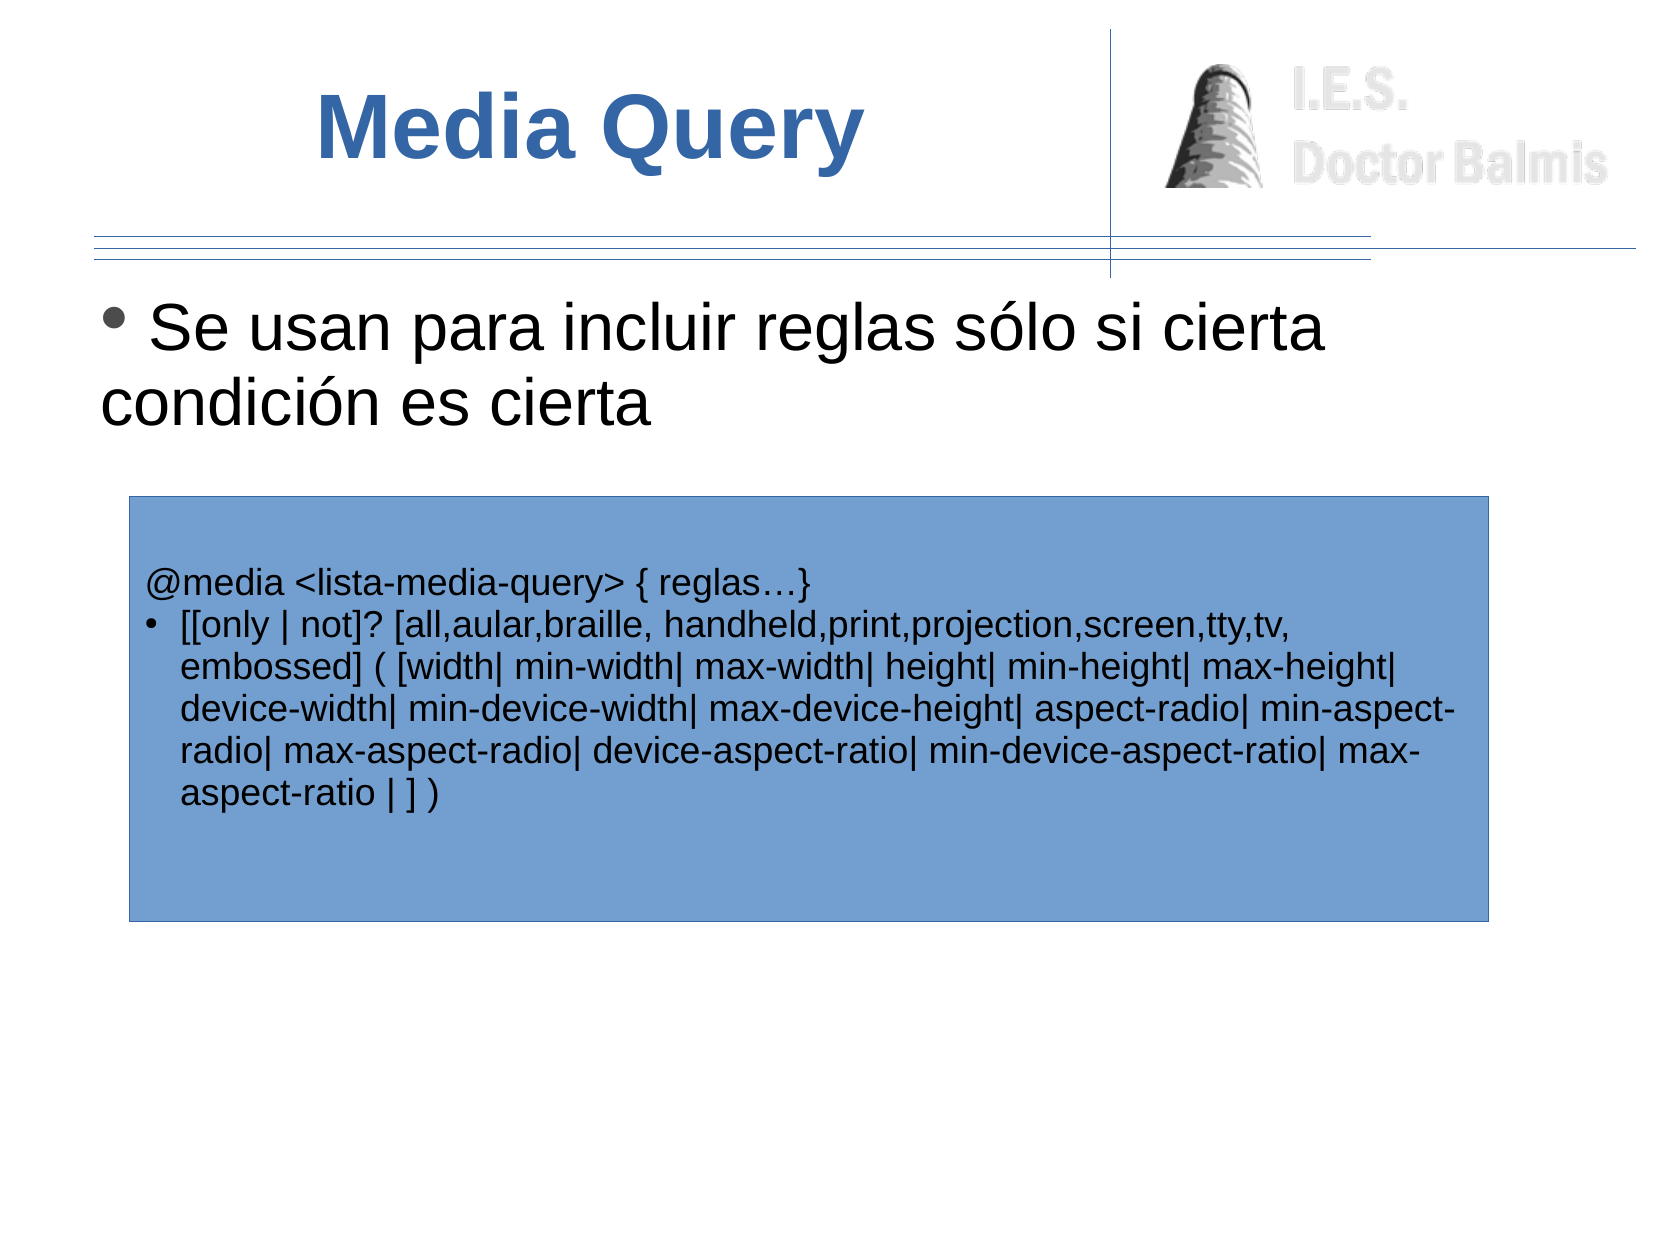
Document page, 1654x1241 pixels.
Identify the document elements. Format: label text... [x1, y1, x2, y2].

list Se usan para incluir reglas sólo si cierta condición es cierta [82, 290, 1571, 1010]
text_box @media <lista-media-query> { reglas…} [[only | not]? [all,aular,braille, handheld,print,projection,screen,tty,tv, embossed] ( [width| min-width| max-width| height| min-height| max-height| device-width| min-device-width| max-device-height| aspect-radio| min-aspect-radio| max-aspect-radio| device-aspect-ratio| min-device-aspect-ratio| max-aspect-ratio | ] ) [129, 496, 1489, 922]
title Media Query [118, 23, 1063, 231]
picture [1133, 64, 1619, 188]
